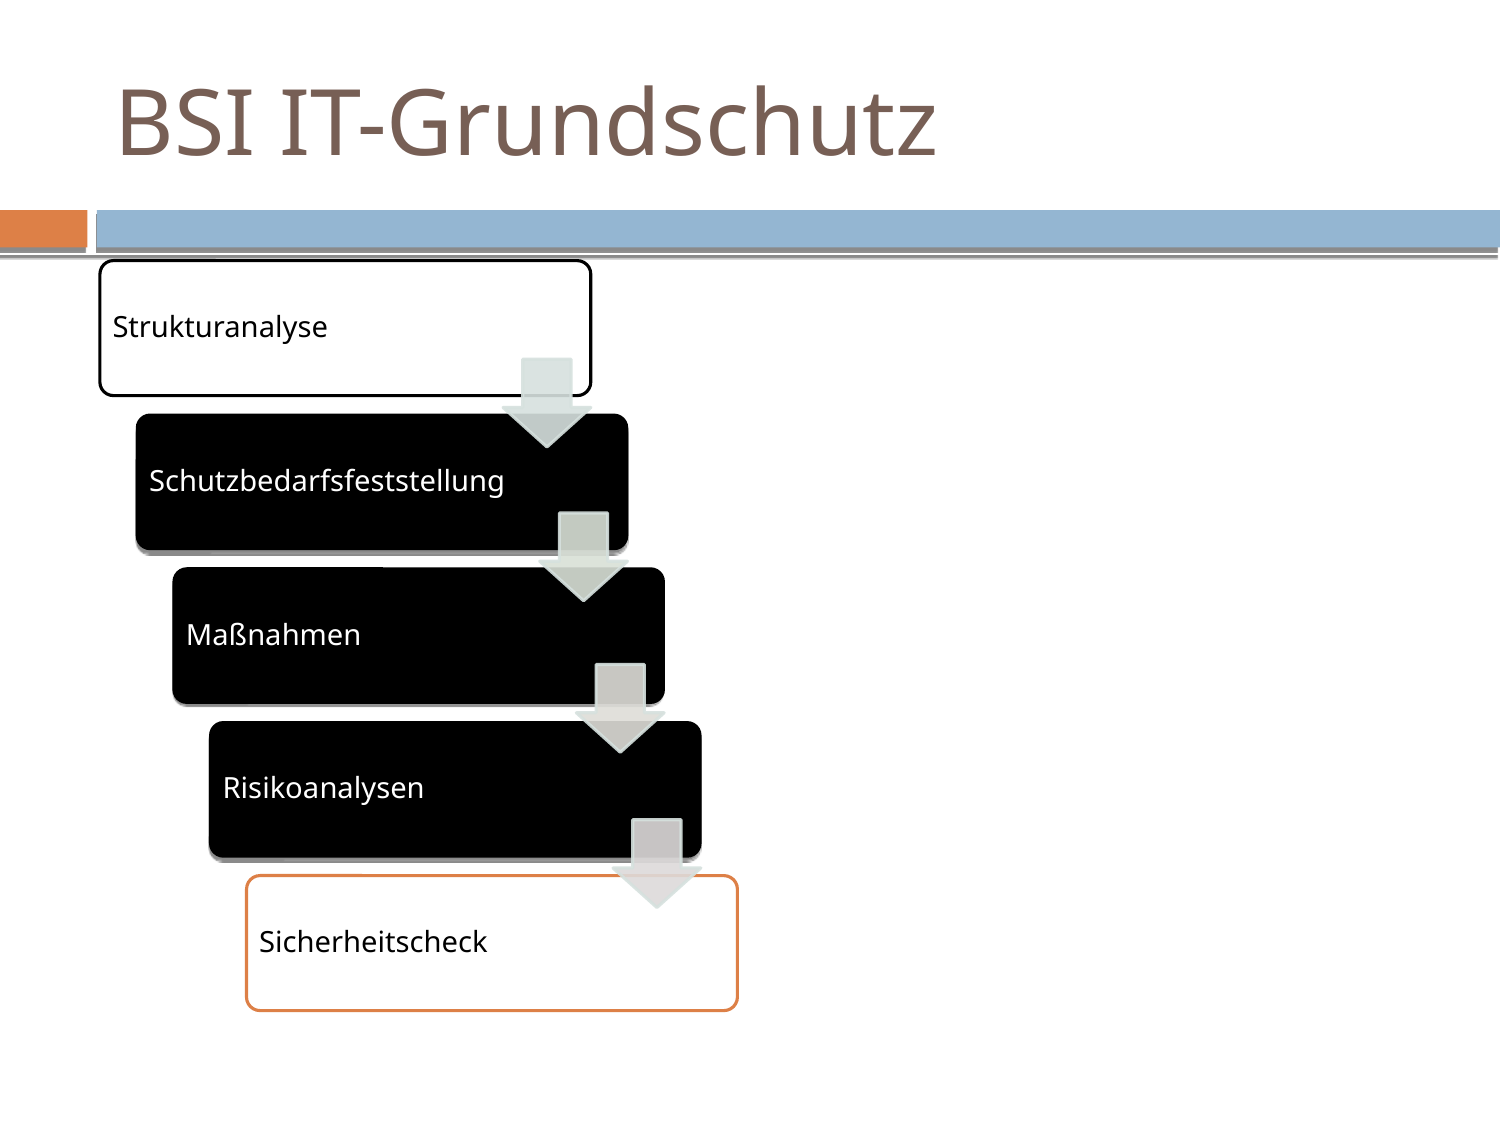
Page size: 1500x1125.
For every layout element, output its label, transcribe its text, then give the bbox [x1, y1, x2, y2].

text_box Strukturanalyse [99, 260, 591, 396]
text_box Sicherheitscheck [246, 875, 738, 1011]
text_box [576, 664, 665, 753]
text_box Maßnahmen [173, 568, 665, 704]
title BSI IT-Grundschutz [99, 37, 1438, 200]
text_box Risikoanalysen [209, 721, 701, 857]
text_box [613, 819, 701, 908]
text_box Schutzbedarfsfeststellung [136, 414, 628, 550]
text_box [503, 359, 591, 447]
text_box [539, 513, 628, 601]
